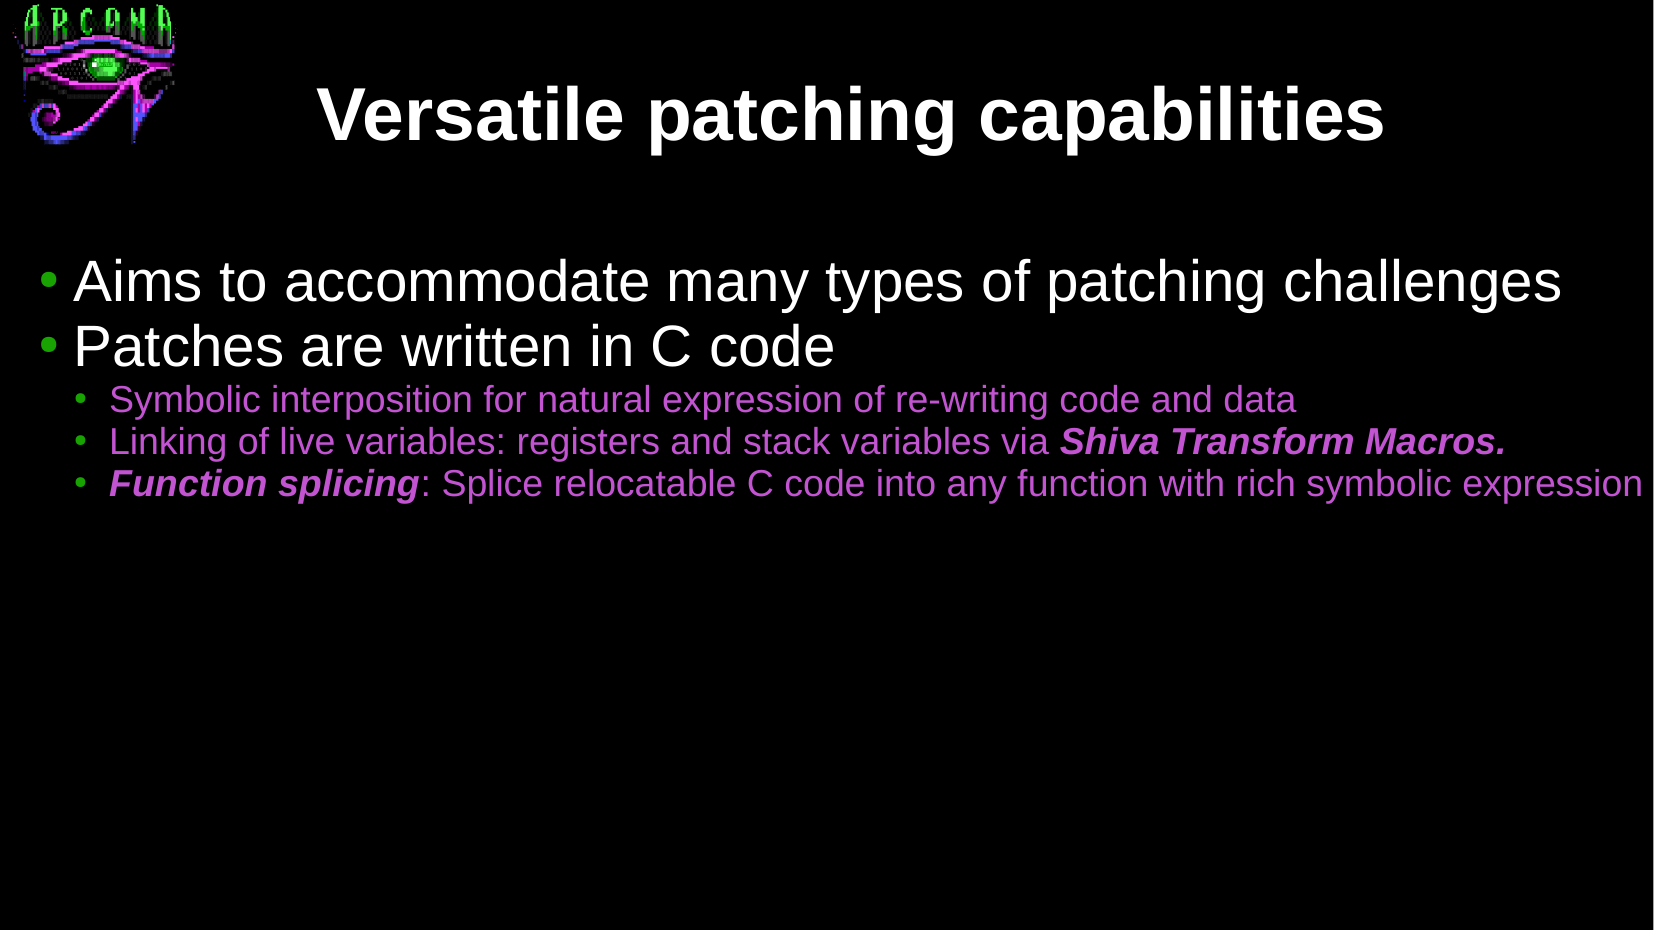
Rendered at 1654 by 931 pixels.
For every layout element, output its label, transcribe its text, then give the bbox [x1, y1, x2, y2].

picture [5, 1, 188, 151]
text_box Aims to accommodate many types of patching challenges Patches are written in C code Symbolic interposition for natural expression of re-writing code and data Linking of live variables: registers and stack variables via Shiva Transform Macros. Function splicing: Splice relocatable C code into any function with rich symbolic expression [23, 241, 1654, 564]
title Versatile patching capabilities [183, 22, 1542, 207]
